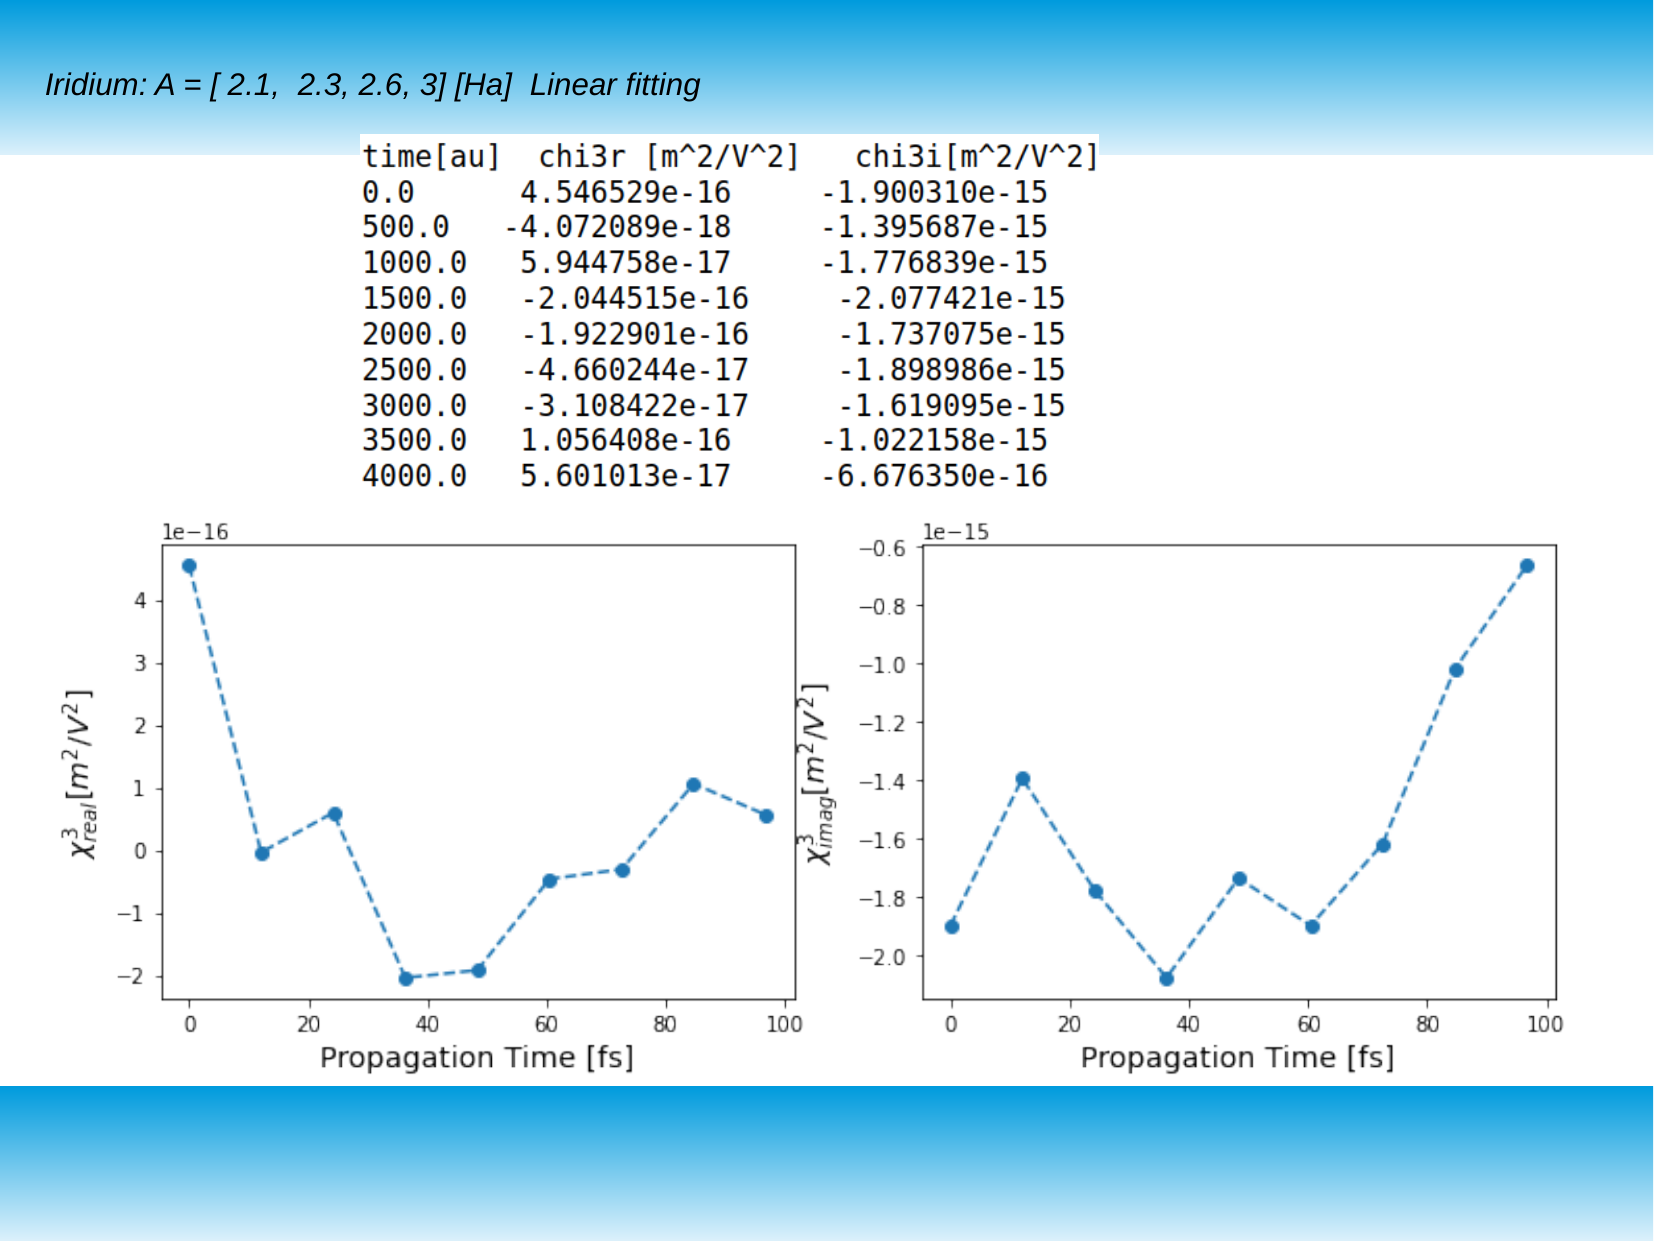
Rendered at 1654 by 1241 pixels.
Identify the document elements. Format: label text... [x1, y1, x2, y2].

picture [360, 135, 1099, 509]
picture [45, 510, 1581, 1085]
text_box Iridium: A = [ 2.1, 2.3, 2.6, 3] [Ha] Linear fitting [30, 60, 1600, 214]
